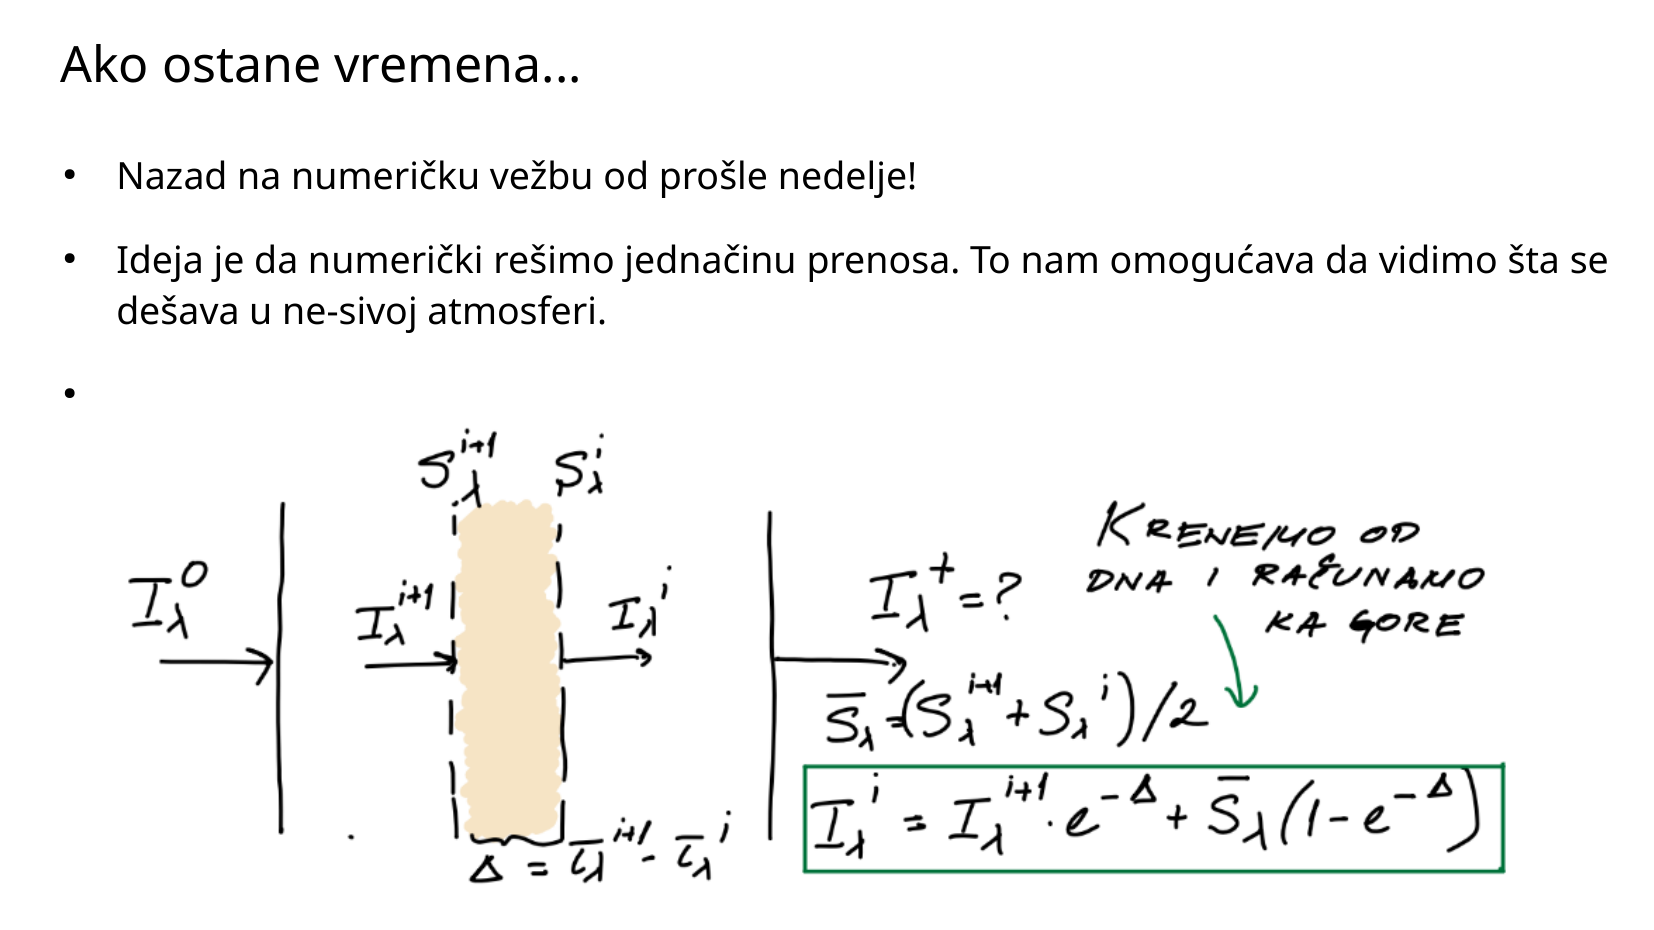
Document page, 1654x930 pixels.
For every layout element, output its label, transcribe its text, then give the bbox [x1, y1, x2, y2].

title Ako ostane vremena... [59, 13, 1648, 113]
picture [89, 357, 1534, 925]
list Nazad na numeričku vežbu od prošle nedelje! Ideja je da numerički rešimo jednačinu prenosa. To nam omogućava da vidimo šta se dešava u ne-sivoj atmosferi. I da nadjemo numeričko rešenje Milneovog problema. [45, 149, 1635, 880]
